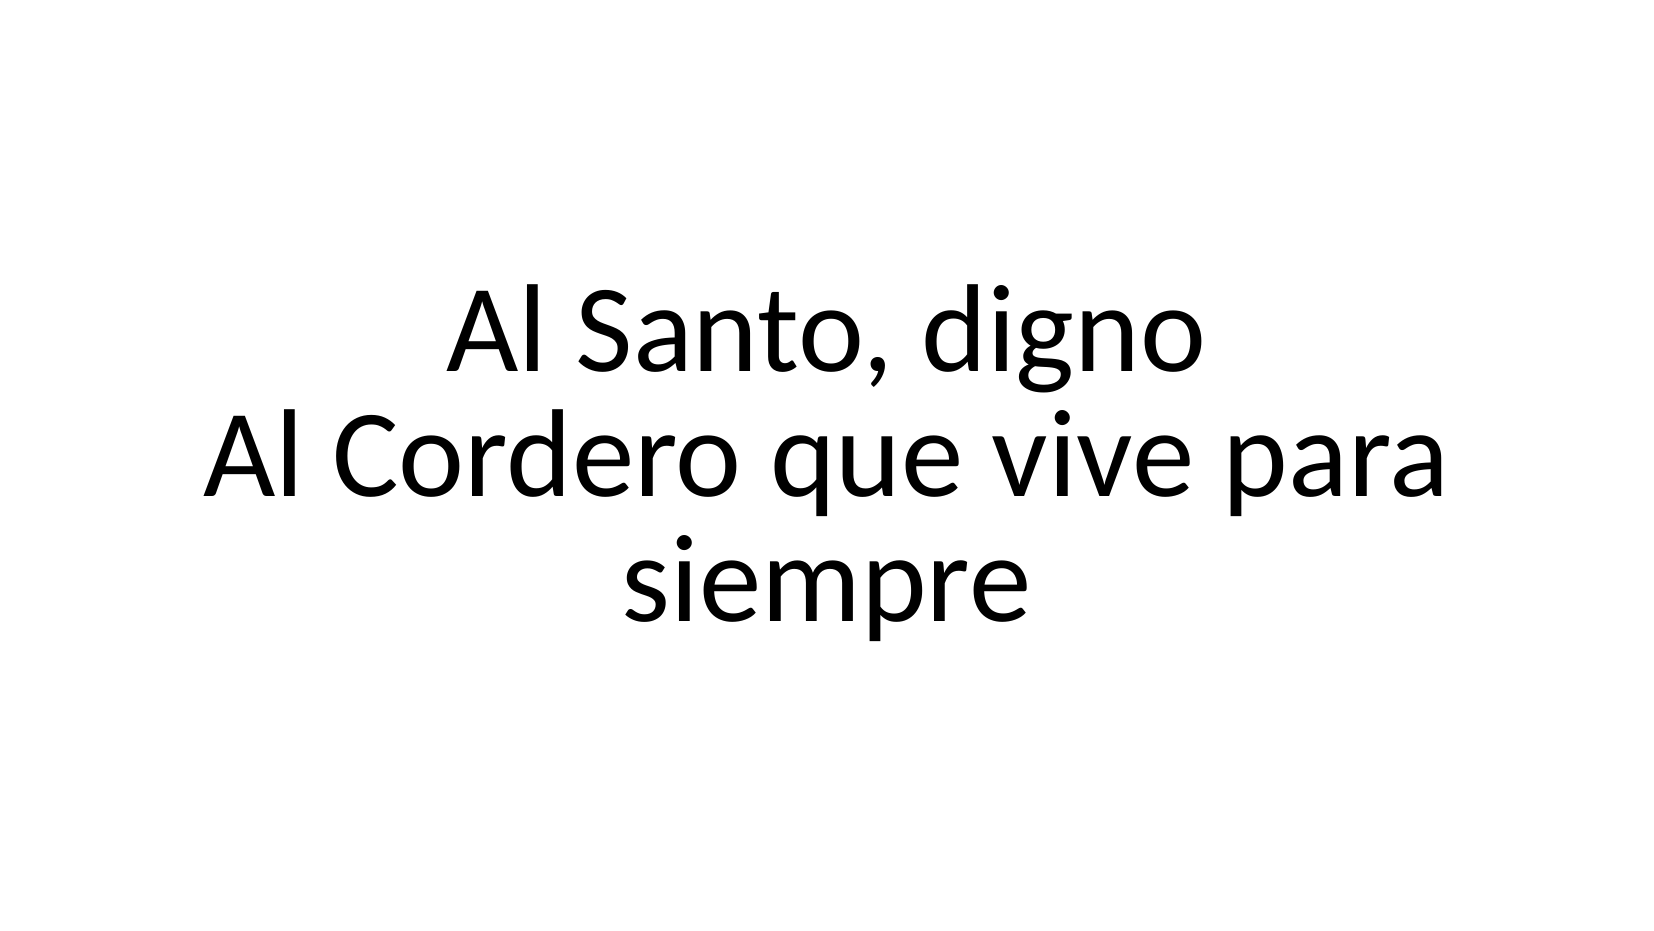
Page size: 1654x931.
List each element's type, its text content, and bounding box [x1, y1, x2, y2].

title Al Santo, digno Al Cordero que vive para siempre [0, 0, 1654, 931]
